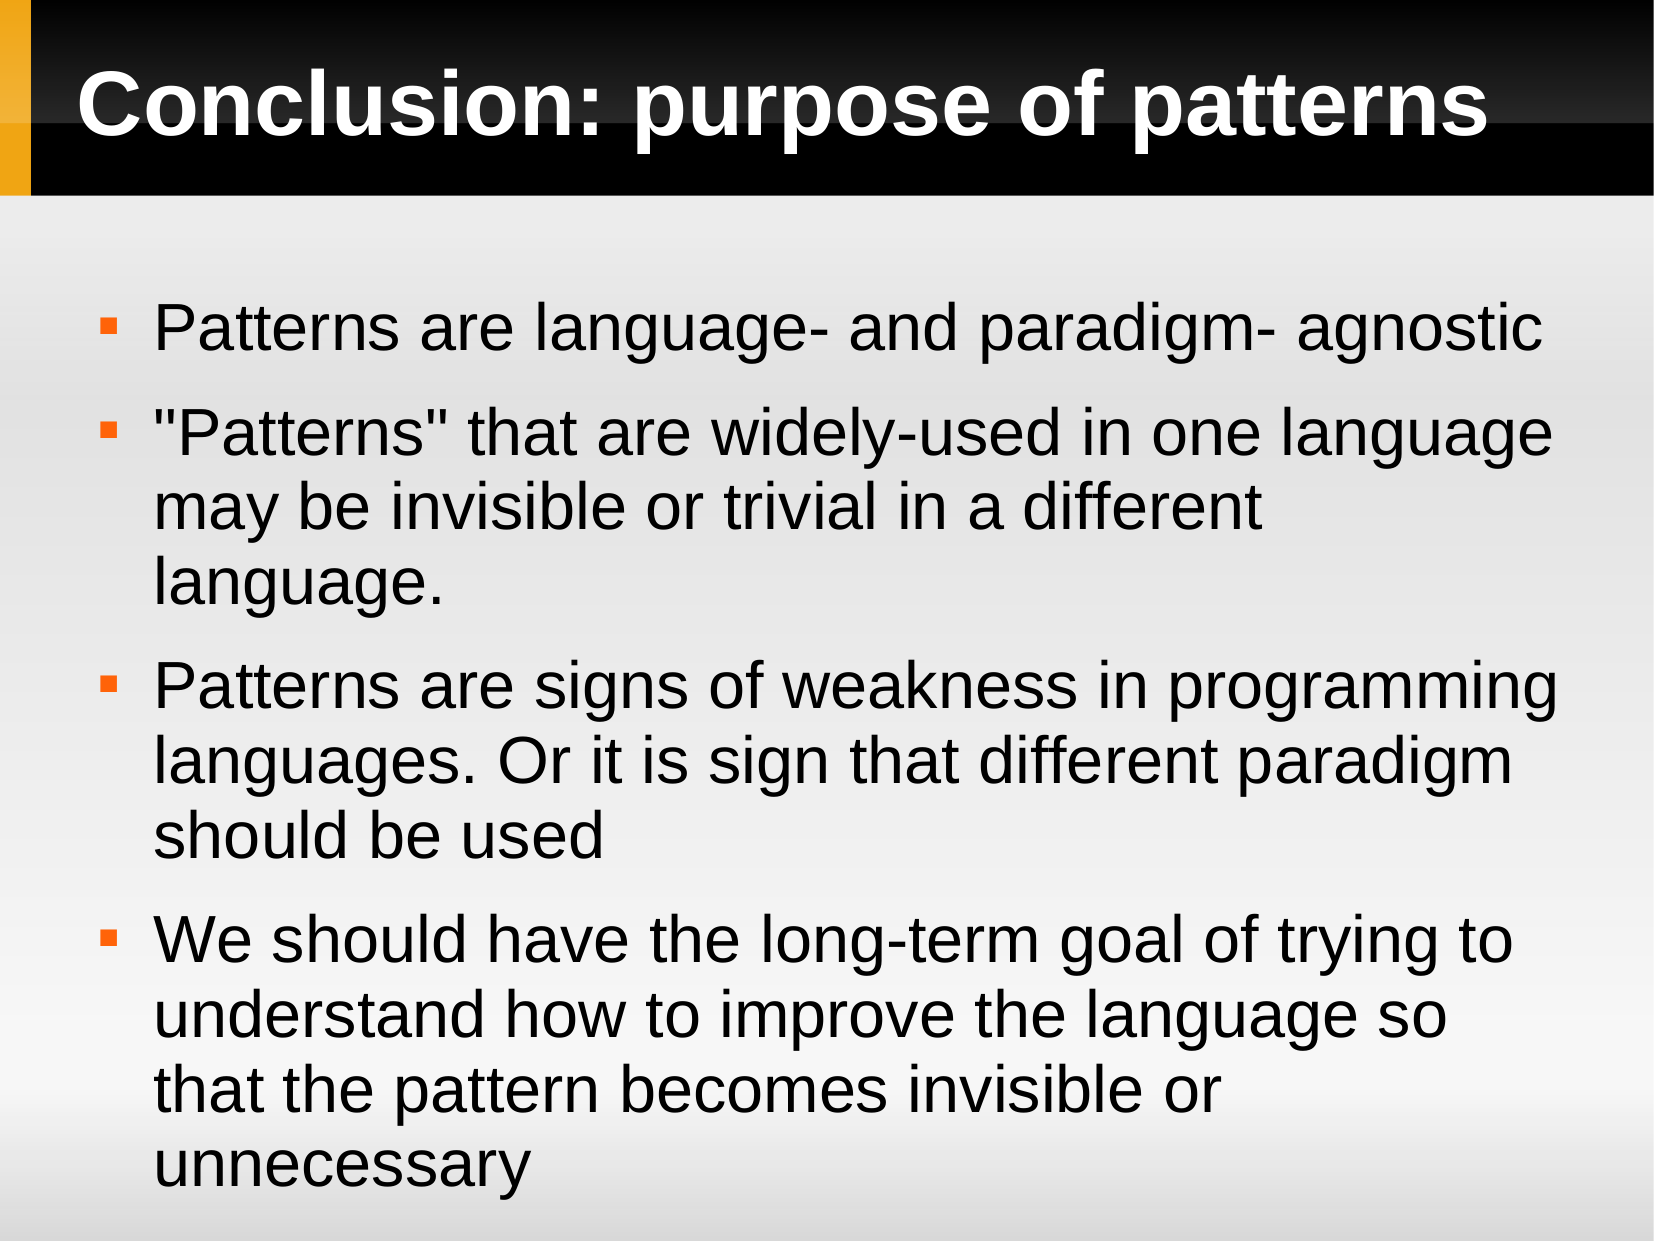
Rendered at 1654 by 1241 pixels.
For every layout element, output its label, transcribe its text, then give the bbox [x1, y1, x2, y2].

list Patterns are language- and paradigm- agnostic "Patterns" that are widely-used in one language may be invisible or trivial in a different language. Patterns are signs of weakness in programming languages. Or it is sign that different paradigm should be used We should have the long-term goal of trying to understand how to improve the language so that the pattern becomes invisible or unnecessary [82, 290, 1571, 1202]
picture [0, 0, 1654, 1241]
title Conclusion: purpose of patterns [76, 0, 1565, 208]
